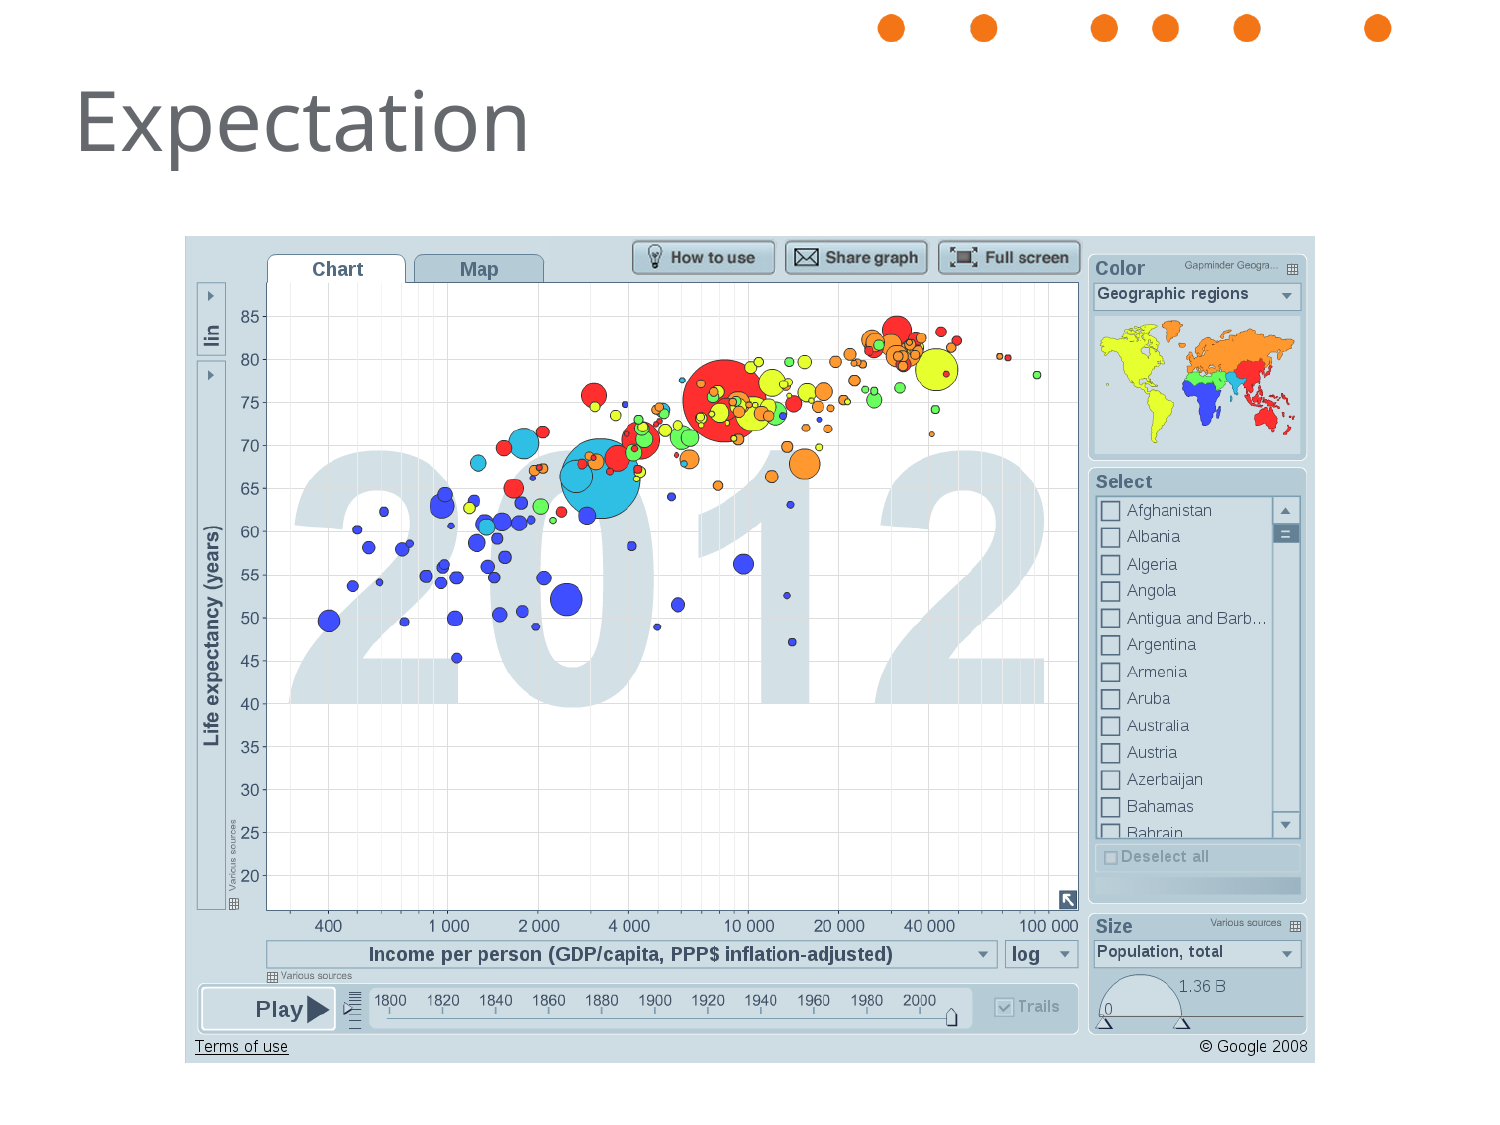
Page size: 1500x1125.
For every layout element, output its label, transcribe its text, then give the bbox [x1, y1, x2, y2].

title Expectation [59, 59, 1441, 178]
picture [850, 14, 1441, 42]
picture [185, 236, 1315, 1063]
